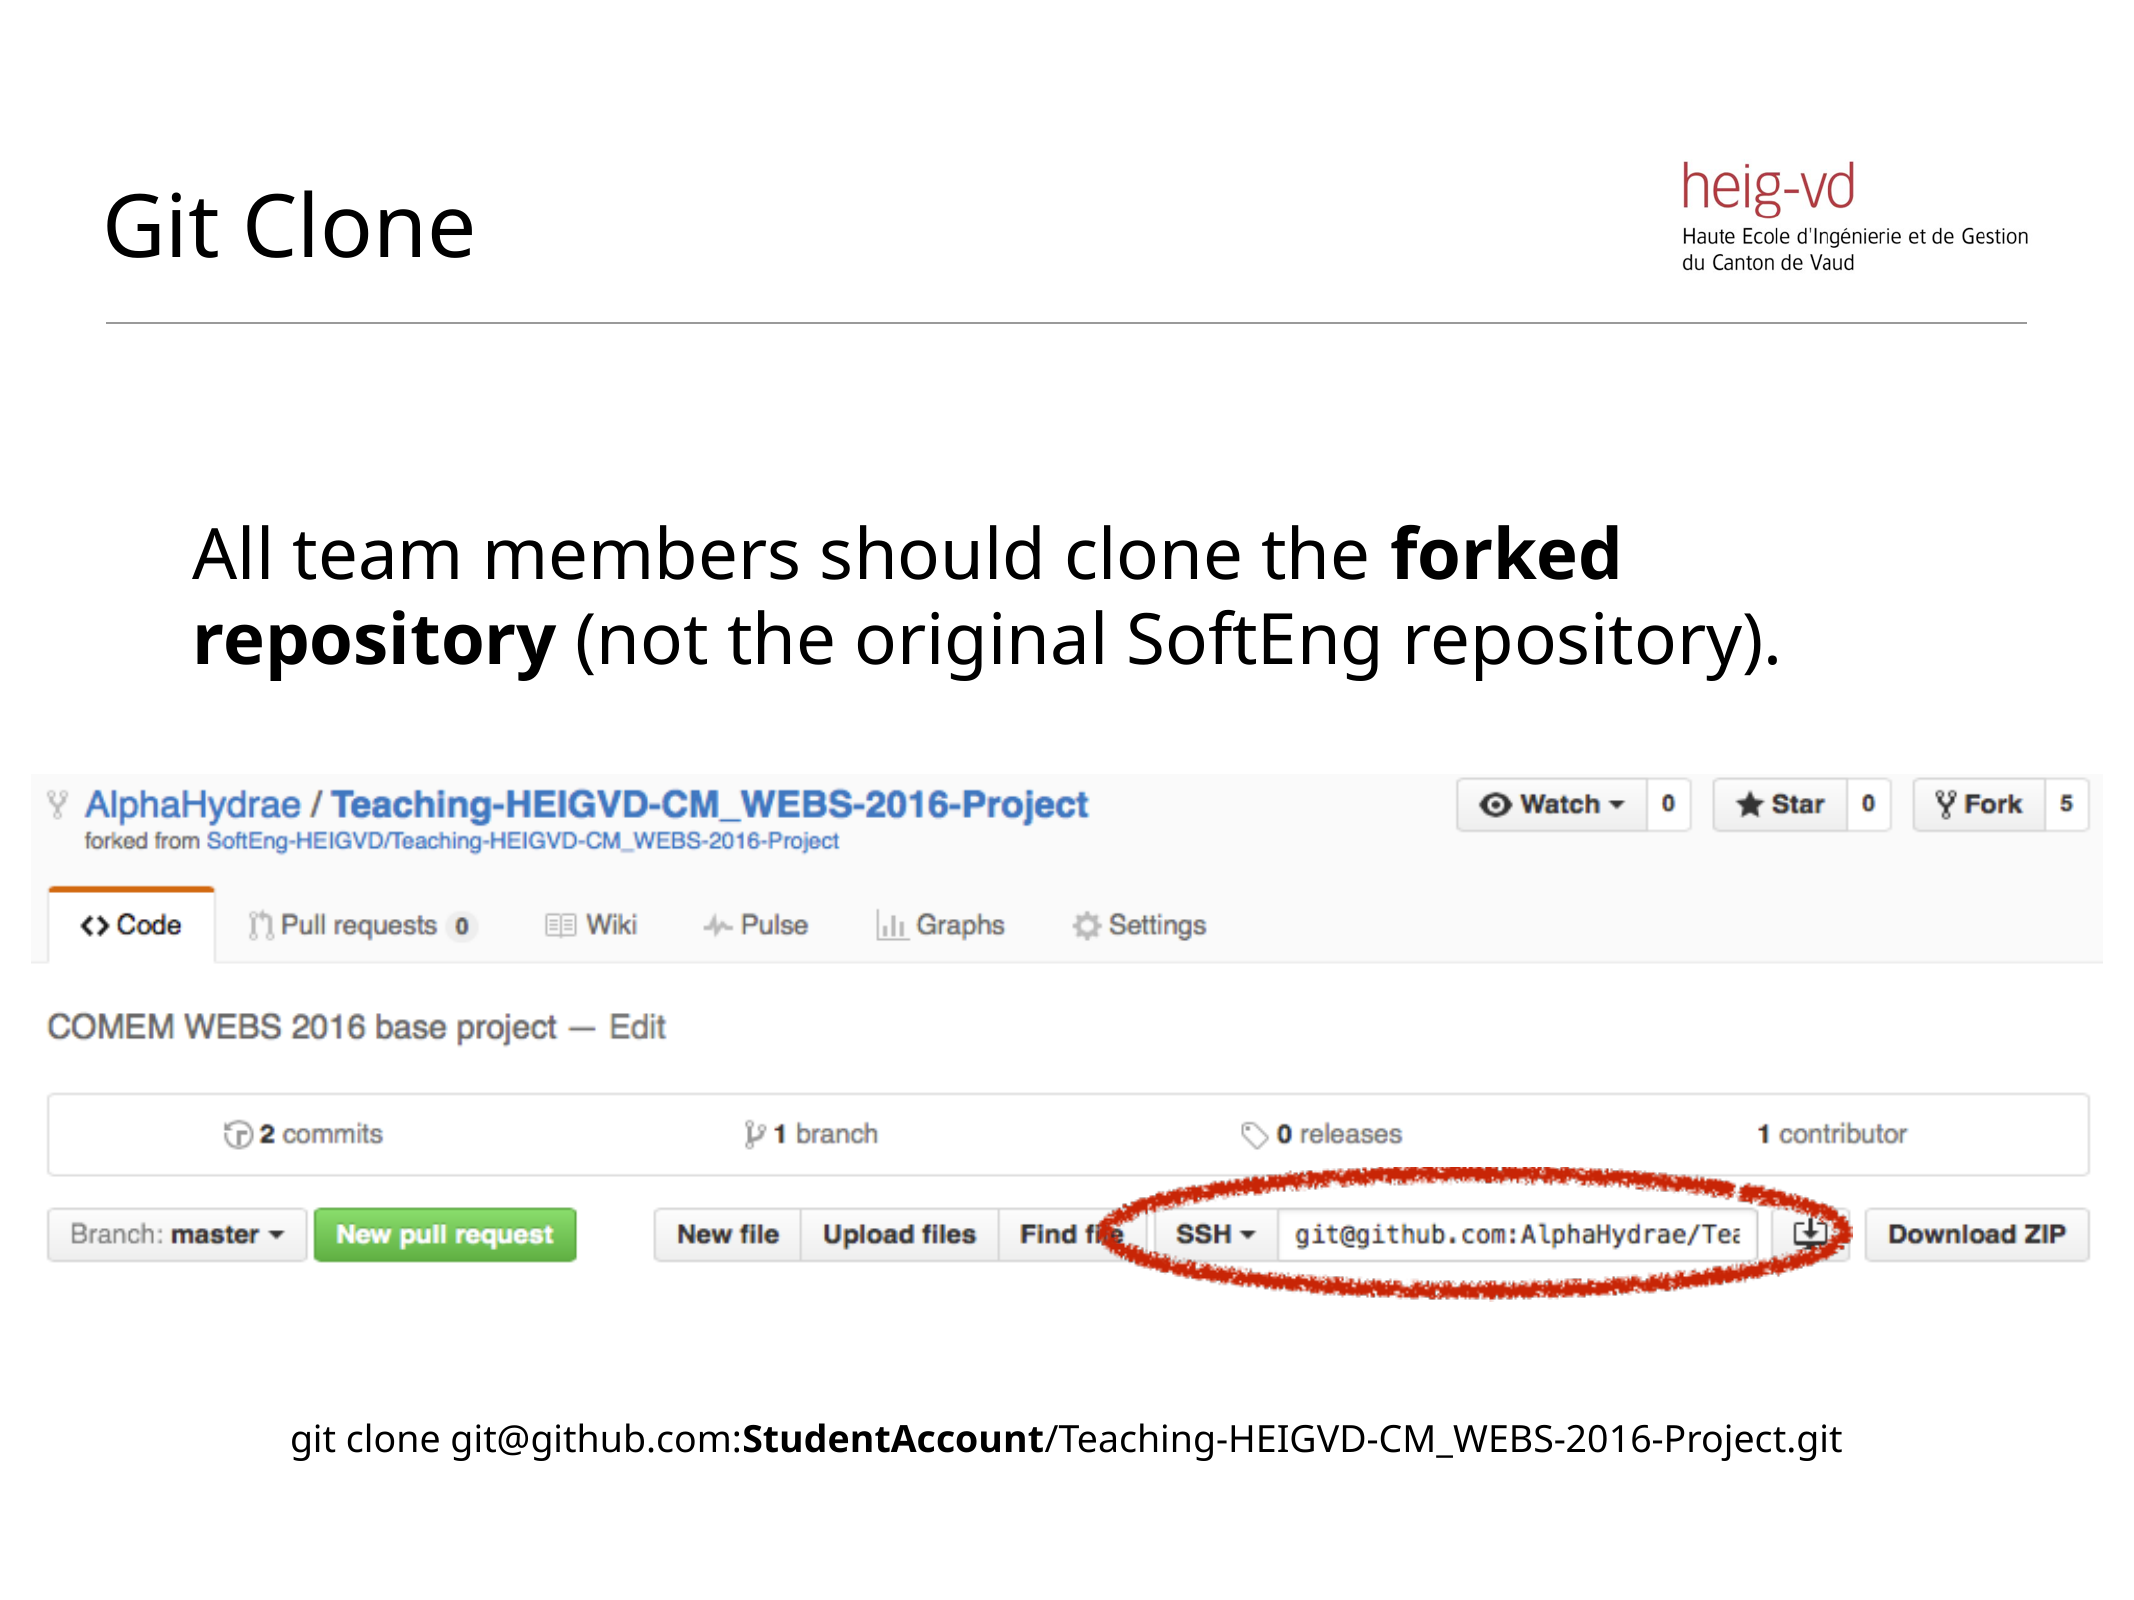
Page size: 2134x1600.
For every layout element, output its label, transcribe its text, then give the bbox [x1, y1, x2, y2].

text_box git clone git@github.com:StudentAccount/Teaching-HEIGVD-CM_WEBS-2016-Project.git [281, 1406, 1852, 1468]
text_box All team members should clone the forked repository (not the original SoftEng repository). [184, 499, 1949, 687]
title Git Clone [93, 54, 2040, 284]
picture [31, 774, 2103, 1302]
